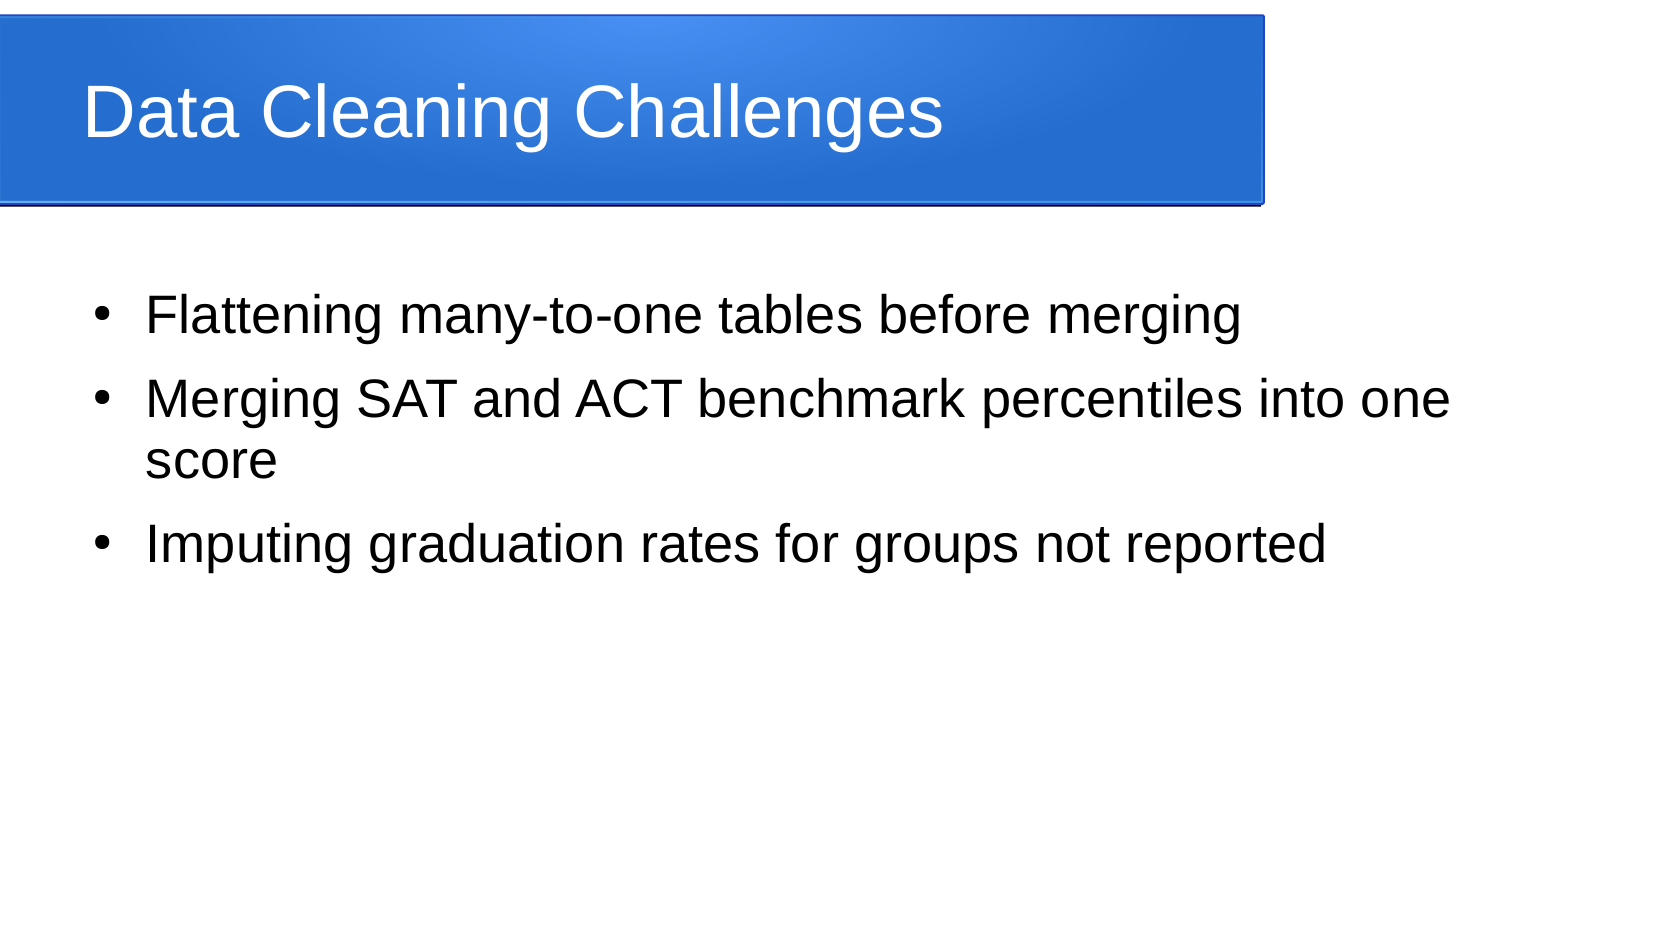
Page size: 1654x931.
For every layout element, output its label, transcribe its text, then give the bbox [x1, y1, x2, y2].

list Flattening many-to-one tables before merging Merging SAT and ACT benchmark percentiles into one score Imputing graduation rates for groups not reported [75, 284, 1564, 706]
title Data Cleaning Challenges [82, 35, 1235, 189]
